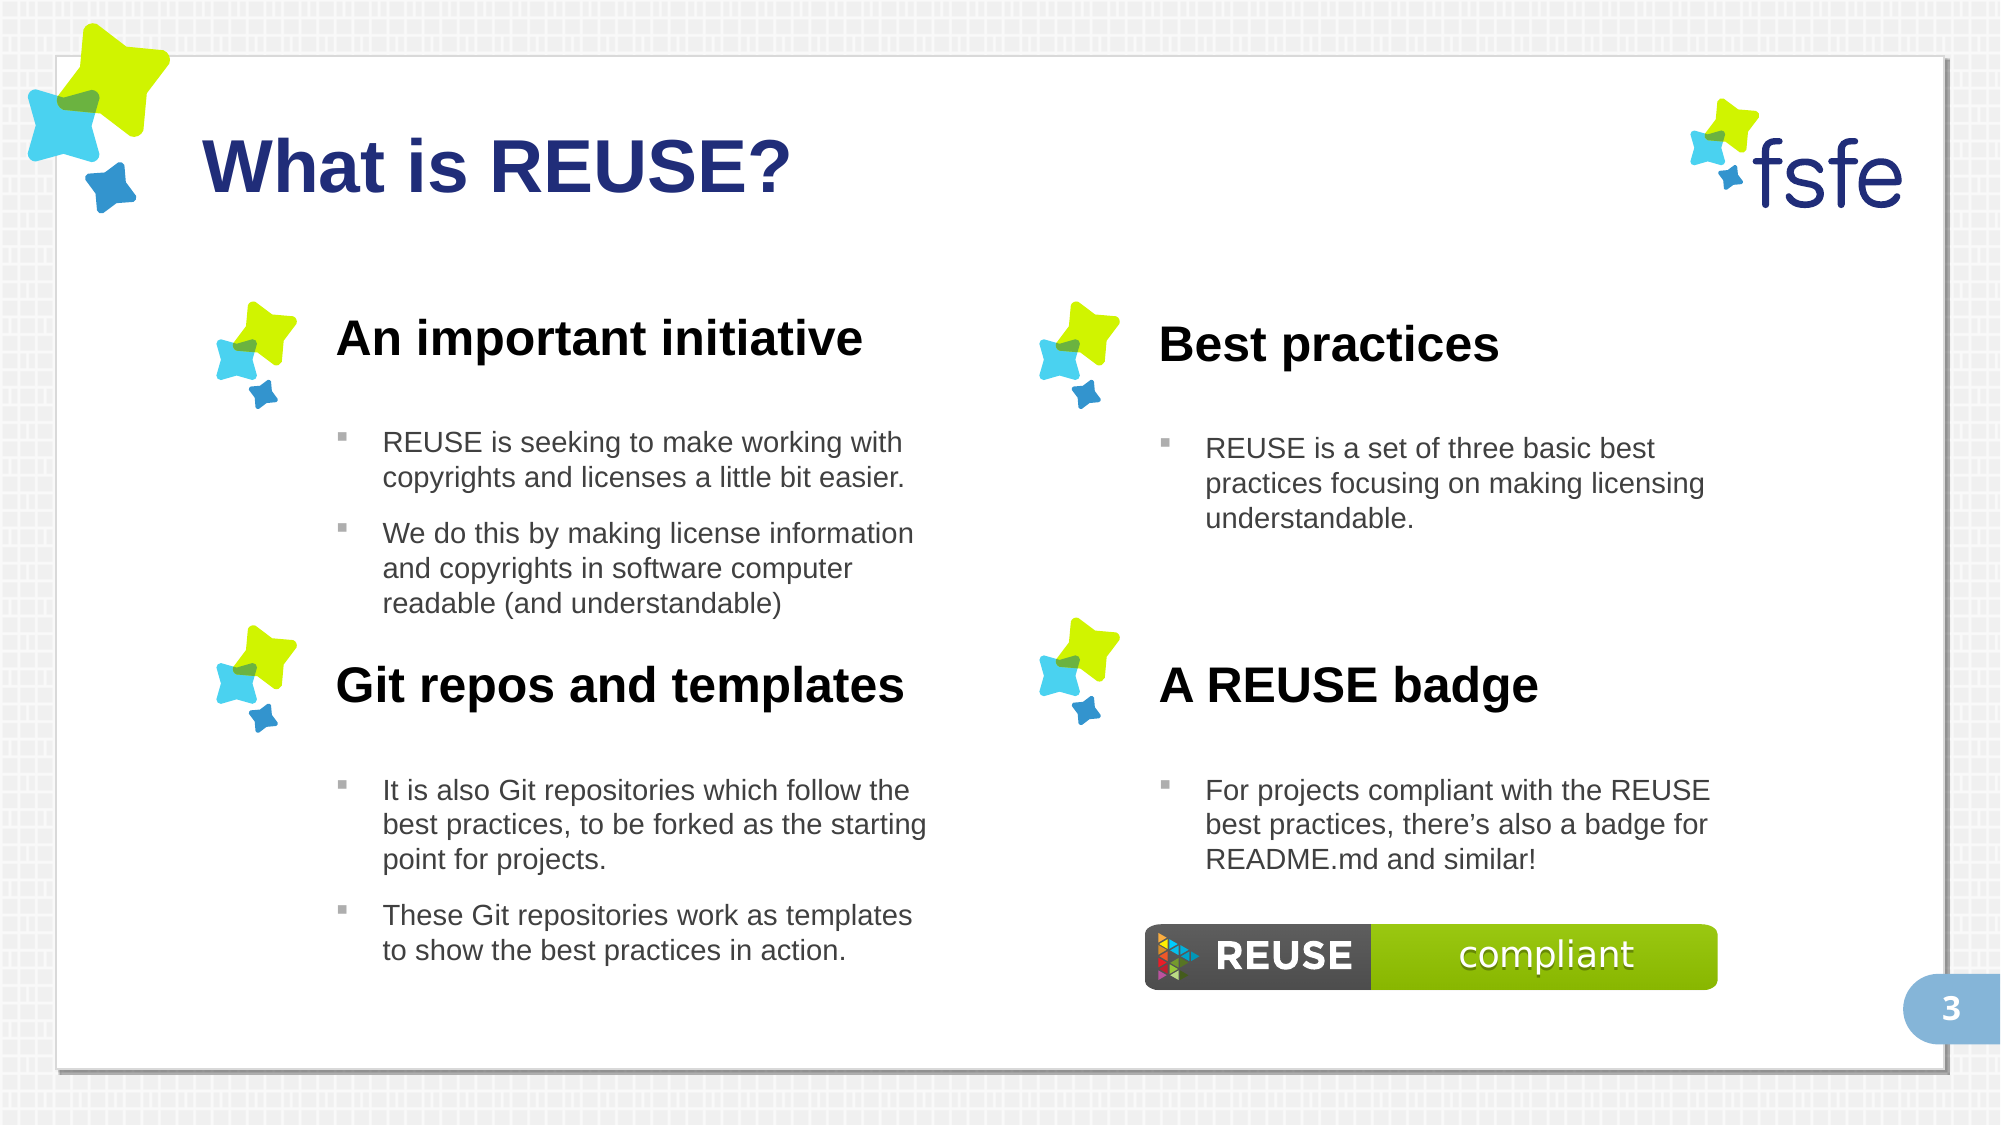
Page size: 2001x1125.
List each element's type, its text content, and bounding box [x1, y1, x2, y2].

list REUSE is a set of three basic best practices focusing on making licensing understandable. [1143, 421, 1783, 582]
list Git repos and templates [320, 651, 960, 714]
list It is also Git repositories which follow the best practices, to be forked as the starting point for projects. These Git repositories work as templates to show the best practices in action. [320, 763, 960, 923]
picture [0, 0, 2001, 1125]
list An important initiative [320, 304, 960, 367]
list Best practices [1143, 310, 1783, 373]
list A REUSE badge [1143, 651, 1783, 714]
list REUSE is seeking to make working with copyrights and licenses a little bit easier. We do this by making license information and copyrights in software computer readable (and understandable) [320, 415, 960, 576]
list For projects compliant with the REUSE best practices, there’s also a badge for README.md and similar! [1143, 763, 1783, 923]
picture [1143, 922, 1720, 993]
list What is REUSE? [187, 110, 1613, 196]
